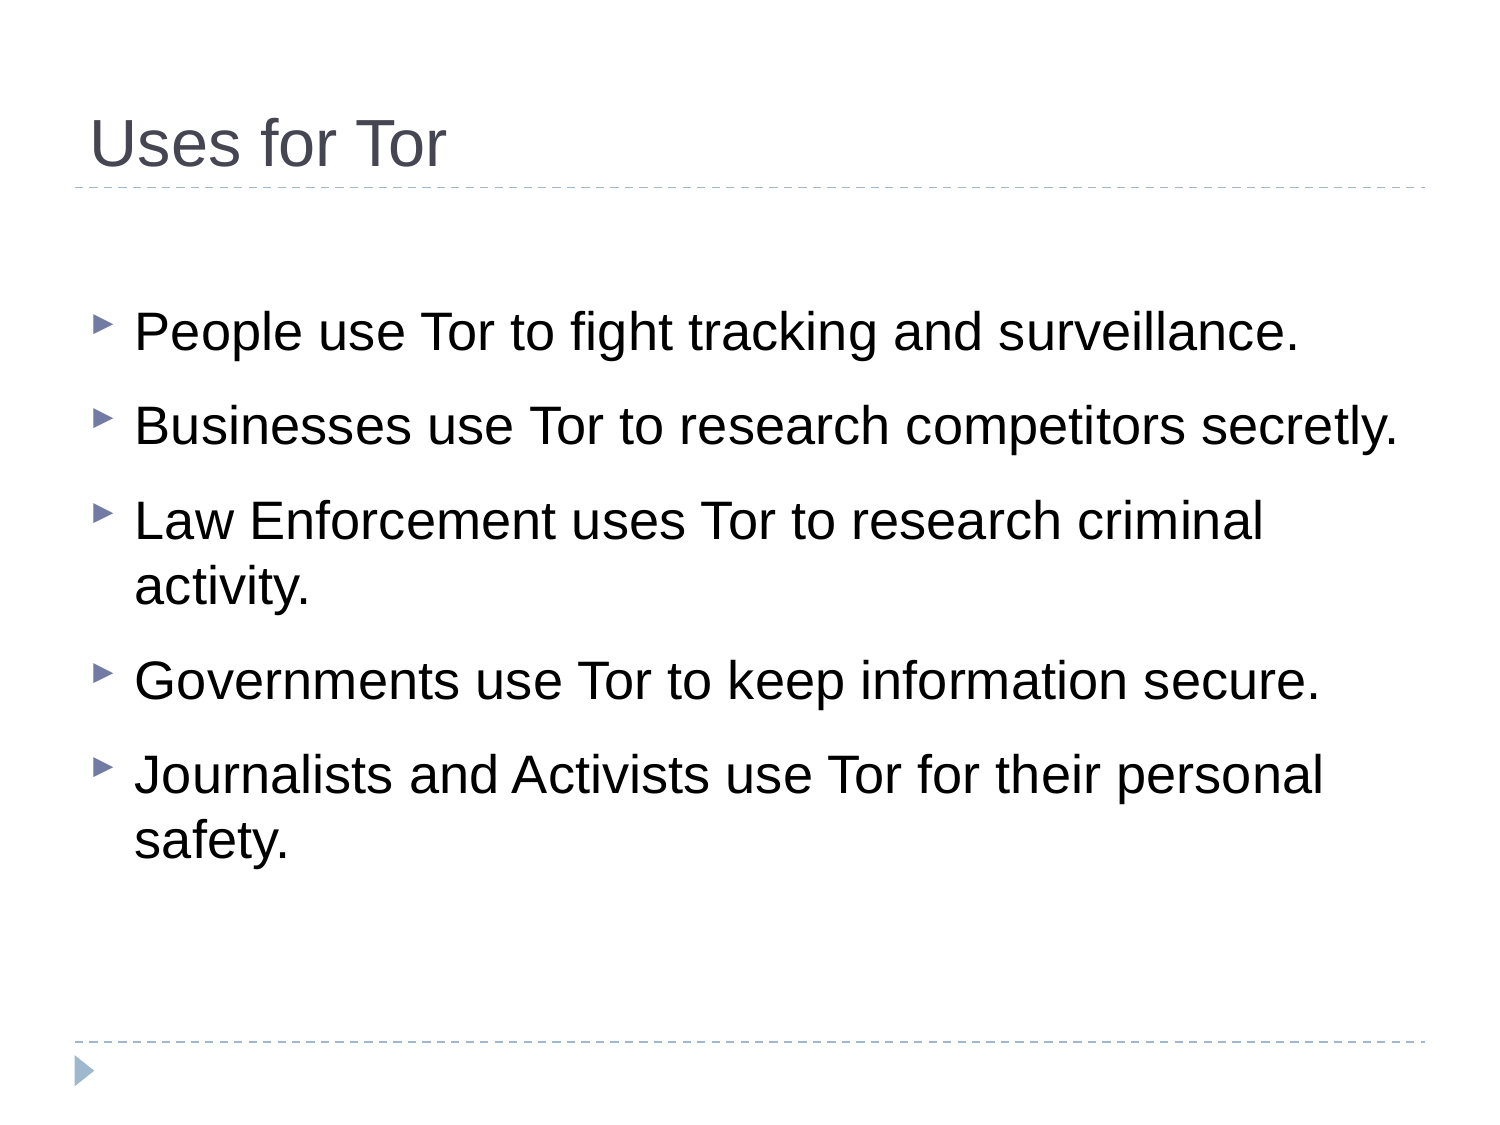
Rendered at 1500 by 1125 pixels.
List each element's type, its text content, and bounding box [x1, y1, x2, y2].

list People use Tor to fight tracking and surveillance. Businesses use Tor to research competitors secretly. Law Enforcement uses Tor to research criminal activity. Governments use Tor to keep information secure. Journalists and Activists use Tor for their personal safety. [75, 194, 1425, 1005]
title Uses for Tor [75, 24, 1425, 188]
